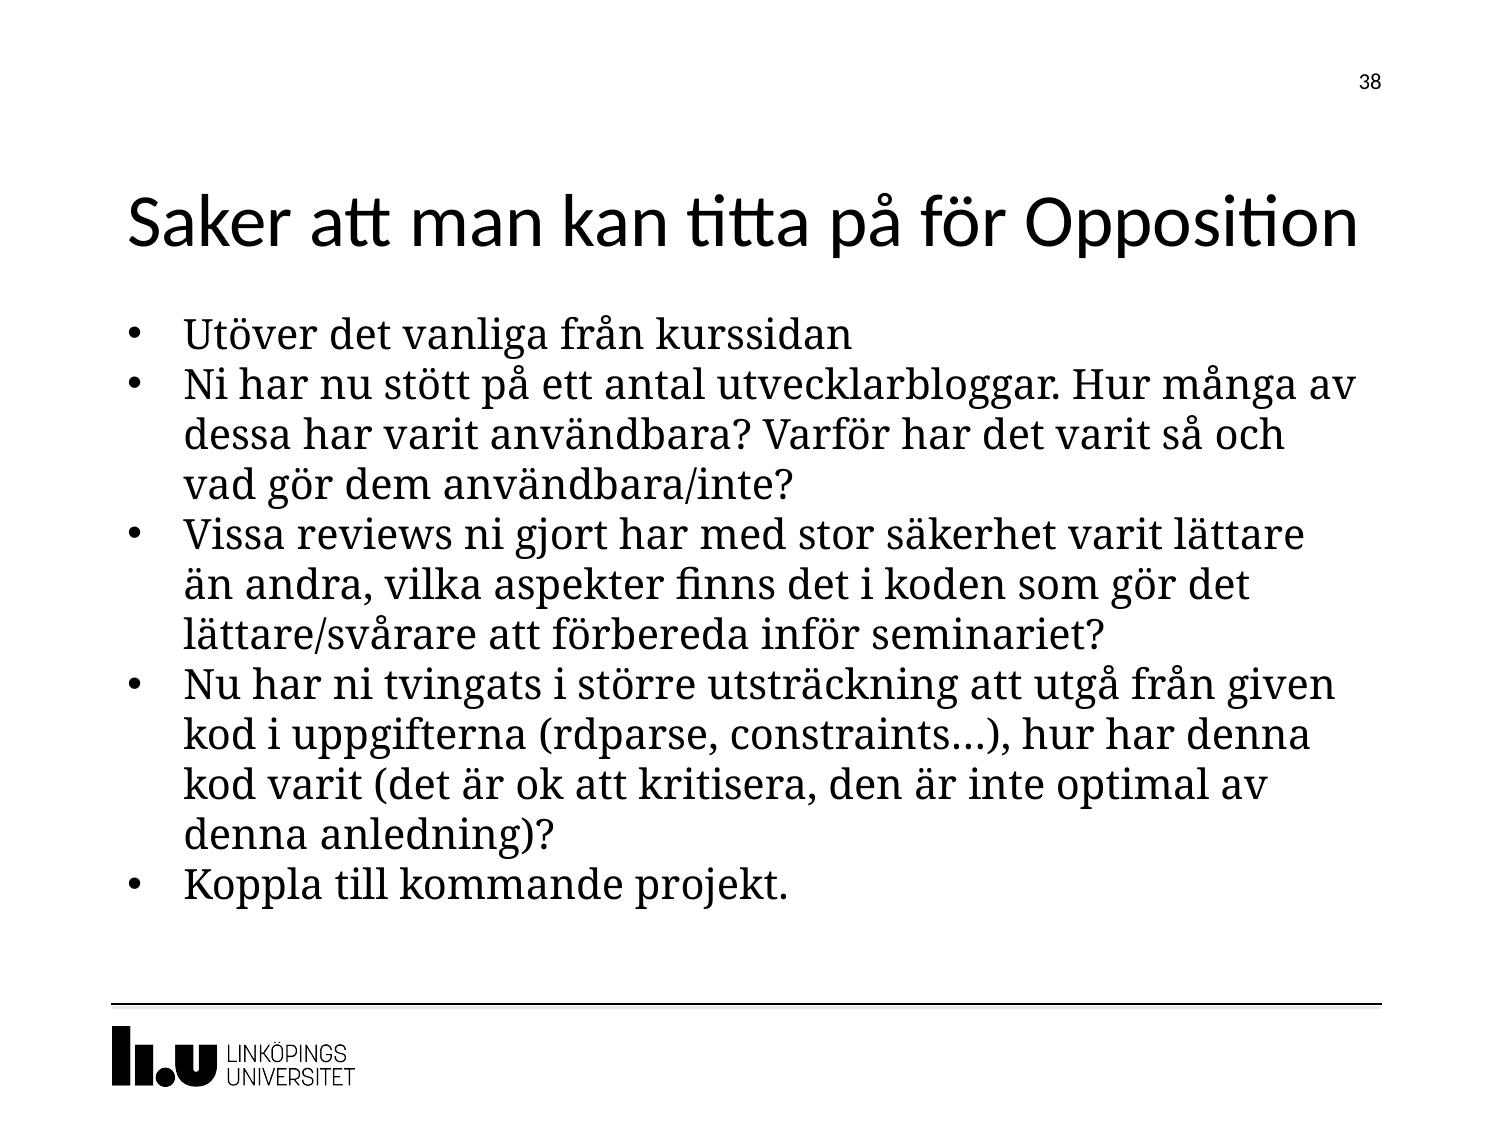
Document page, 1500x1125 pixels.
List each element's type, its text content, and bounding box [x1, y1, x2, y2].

text_box Utöver det vanliga från kurssidan Ni har nu stött på ett antal utvecklarbloggar. Hur många av dessa har varit användbara? Varför har det varit så och vad gör dem användbara/inte? Vissa reviews ni gjort har med stor säkerhet varit lättare än andra, vilka aspekter finns det i koden som gör det lättare/svårare att förbereda inför seminariet? Nu har ni tvingats i större utsträckning att utgå från given kod i uppgifterna (rdparse, constraints…), hur har denna kod varit (det är ok att kritisera, den är inte optimal av denna anledning)? Koppla till kommande projekt. [112, 300, 1382, 968]
text_box <number> [1306, 59, 1397, 103]
picture [112, 1026, 355, 1087]
text_box Saker att man kan titta på för Opposition [112, 163, 1382, 300]
